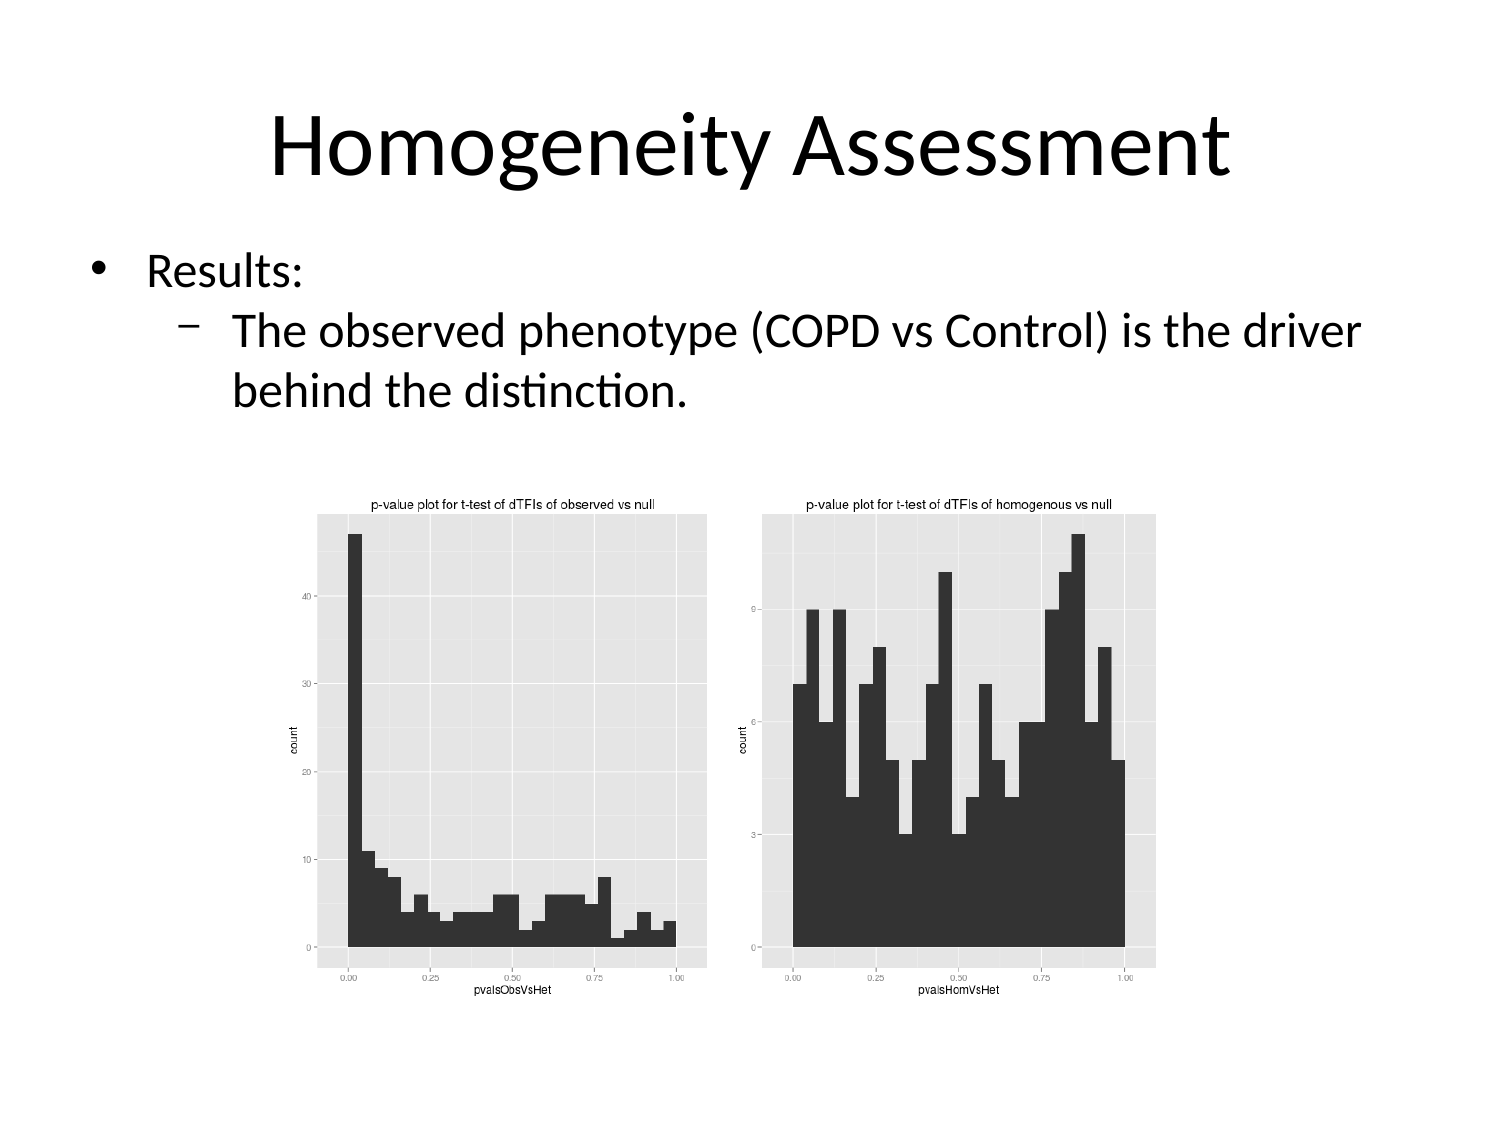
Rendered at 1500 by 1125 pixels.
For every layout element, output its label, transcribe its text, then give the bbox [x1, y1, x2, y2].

picture [276, 477, 1173, 1006]
title Homogeneity Assessment [76, 45, 1427, 233]
list Results: The observed phenotype (COPD vs Control) is the driver behind the distinction. [75, 230, 1426, 973]
